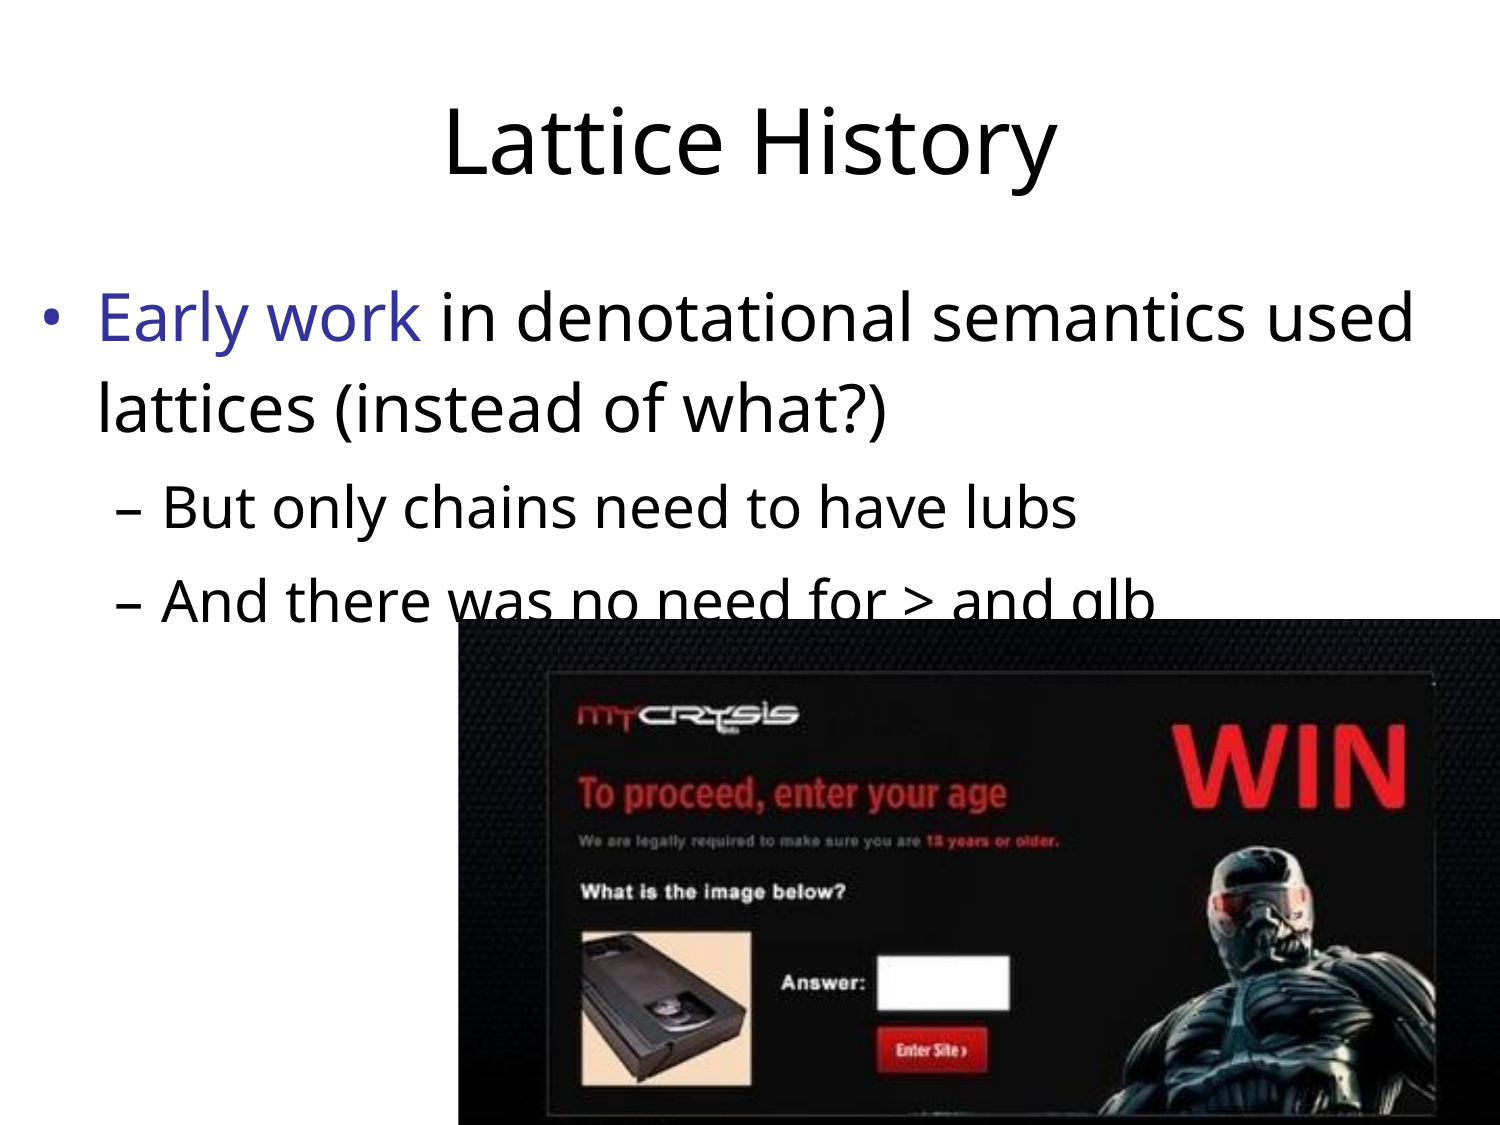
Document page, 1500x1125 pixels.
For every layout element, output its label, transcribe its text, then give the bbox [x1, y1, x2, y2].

title Lattice History [24, 45, 1476, 233]
picture [458, 619, 1500, 1125]
list Early work in denotational semantics used lattices (instead of what?) But only chains need to have lubs And there was no need for > and glb [24, 262, 1476, 1101]
